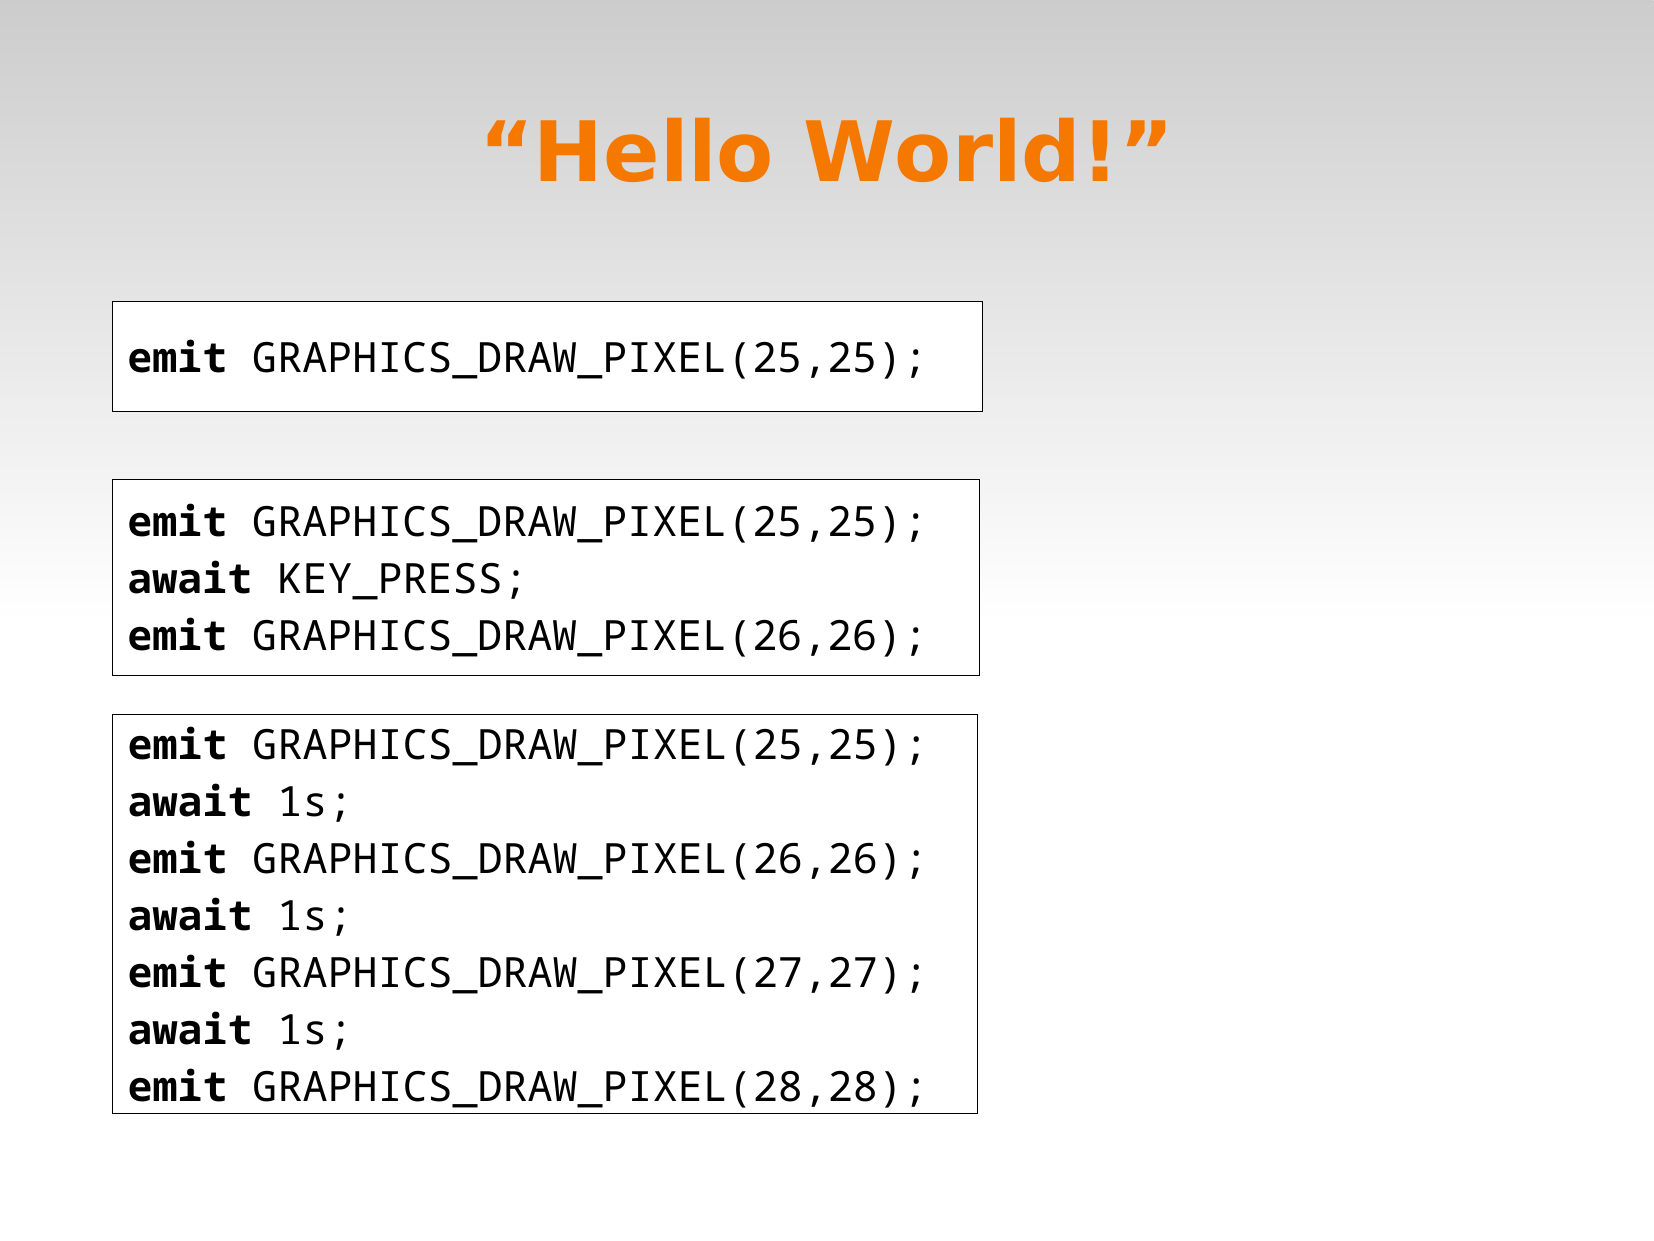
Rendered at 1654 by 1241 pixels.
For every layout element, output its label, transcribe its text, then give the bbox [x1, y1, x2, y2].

text_box emit GRAPHICS_DRAW_PIXEL(25,25); [112, 301, 983, 412]
title “Hello World!” [82, 49, 1571, 257]
text_box emit GRAPHICS_DRAW_PIXEL(25,25); await 1s; emit GRAPHICS_DRAW_PIXEL(26,26); await 1s; emit GRAPHICS_DRAW_PIXEL(27,27); await 1s; emit GRAPHICS_DRAW_PIXEL(28,28); [112, 739, 978, 1088]
text_box emit GRAPHICS_DRAW_PIXEL(25,25); await KEY_PRESS; emit GRAPHICS_DRAW_PIXEL(26,26); [112, 479, 980, 676]
